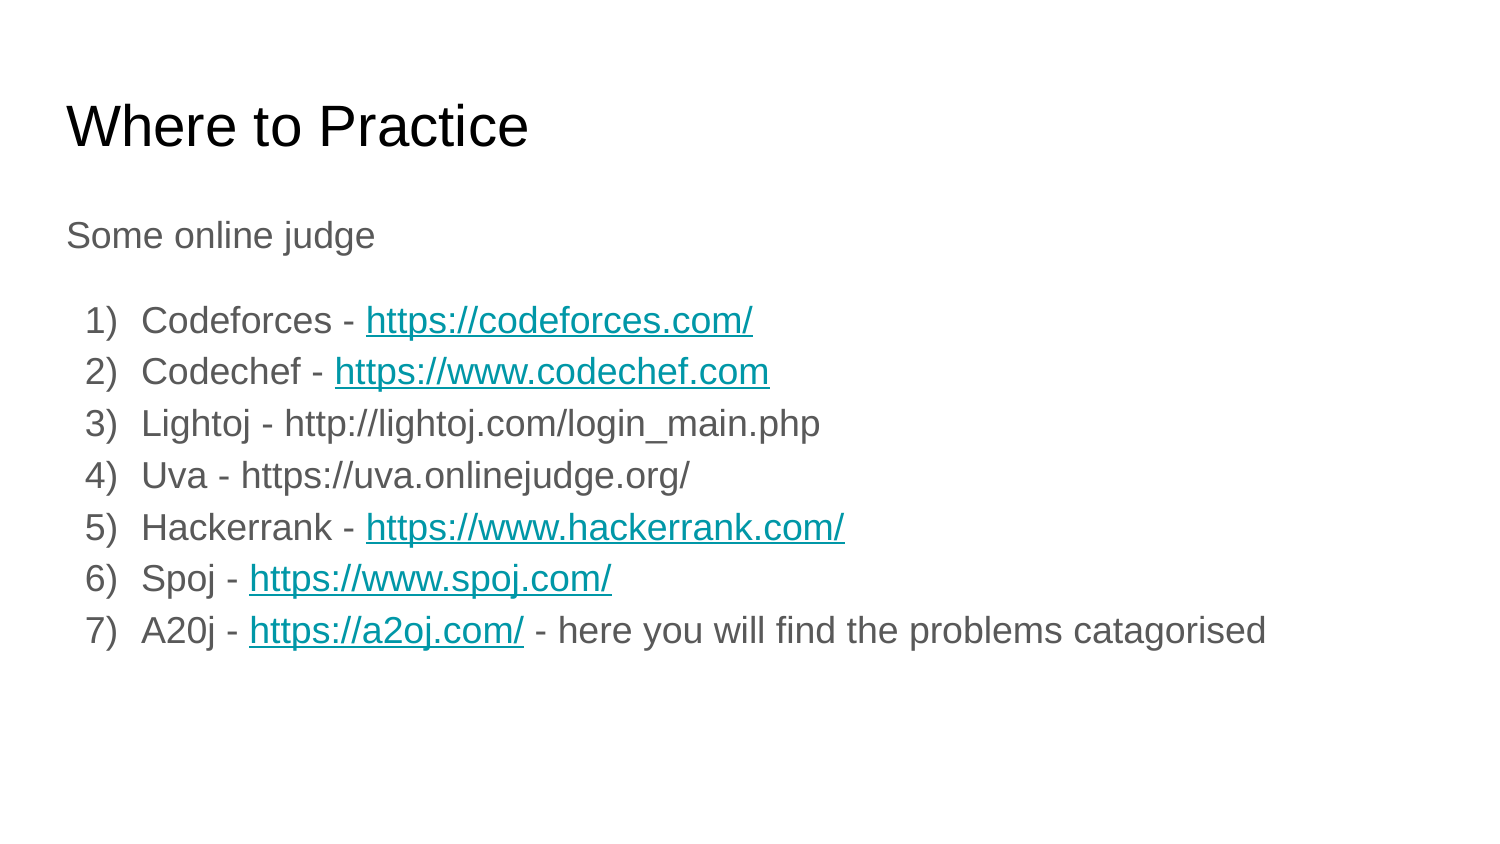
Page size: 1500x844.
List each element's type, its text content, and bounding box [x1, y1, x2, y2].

list Some online judge Codeforces - https://codeforces.com/ Codechef - https://www.codechef.com Lightoj - http://lightoj.com/login_main.php Uva - https://uva.onlinejudge.org/ Hackerrank - https://www.hackerrank.com/ Spoj - https://www.spoj.com/ A20j - https://a2oj.com/ - here you will find the problems catagorised [51, 189, 1449, 750]
title Where to Practice [51, 72, 1449, 167]
